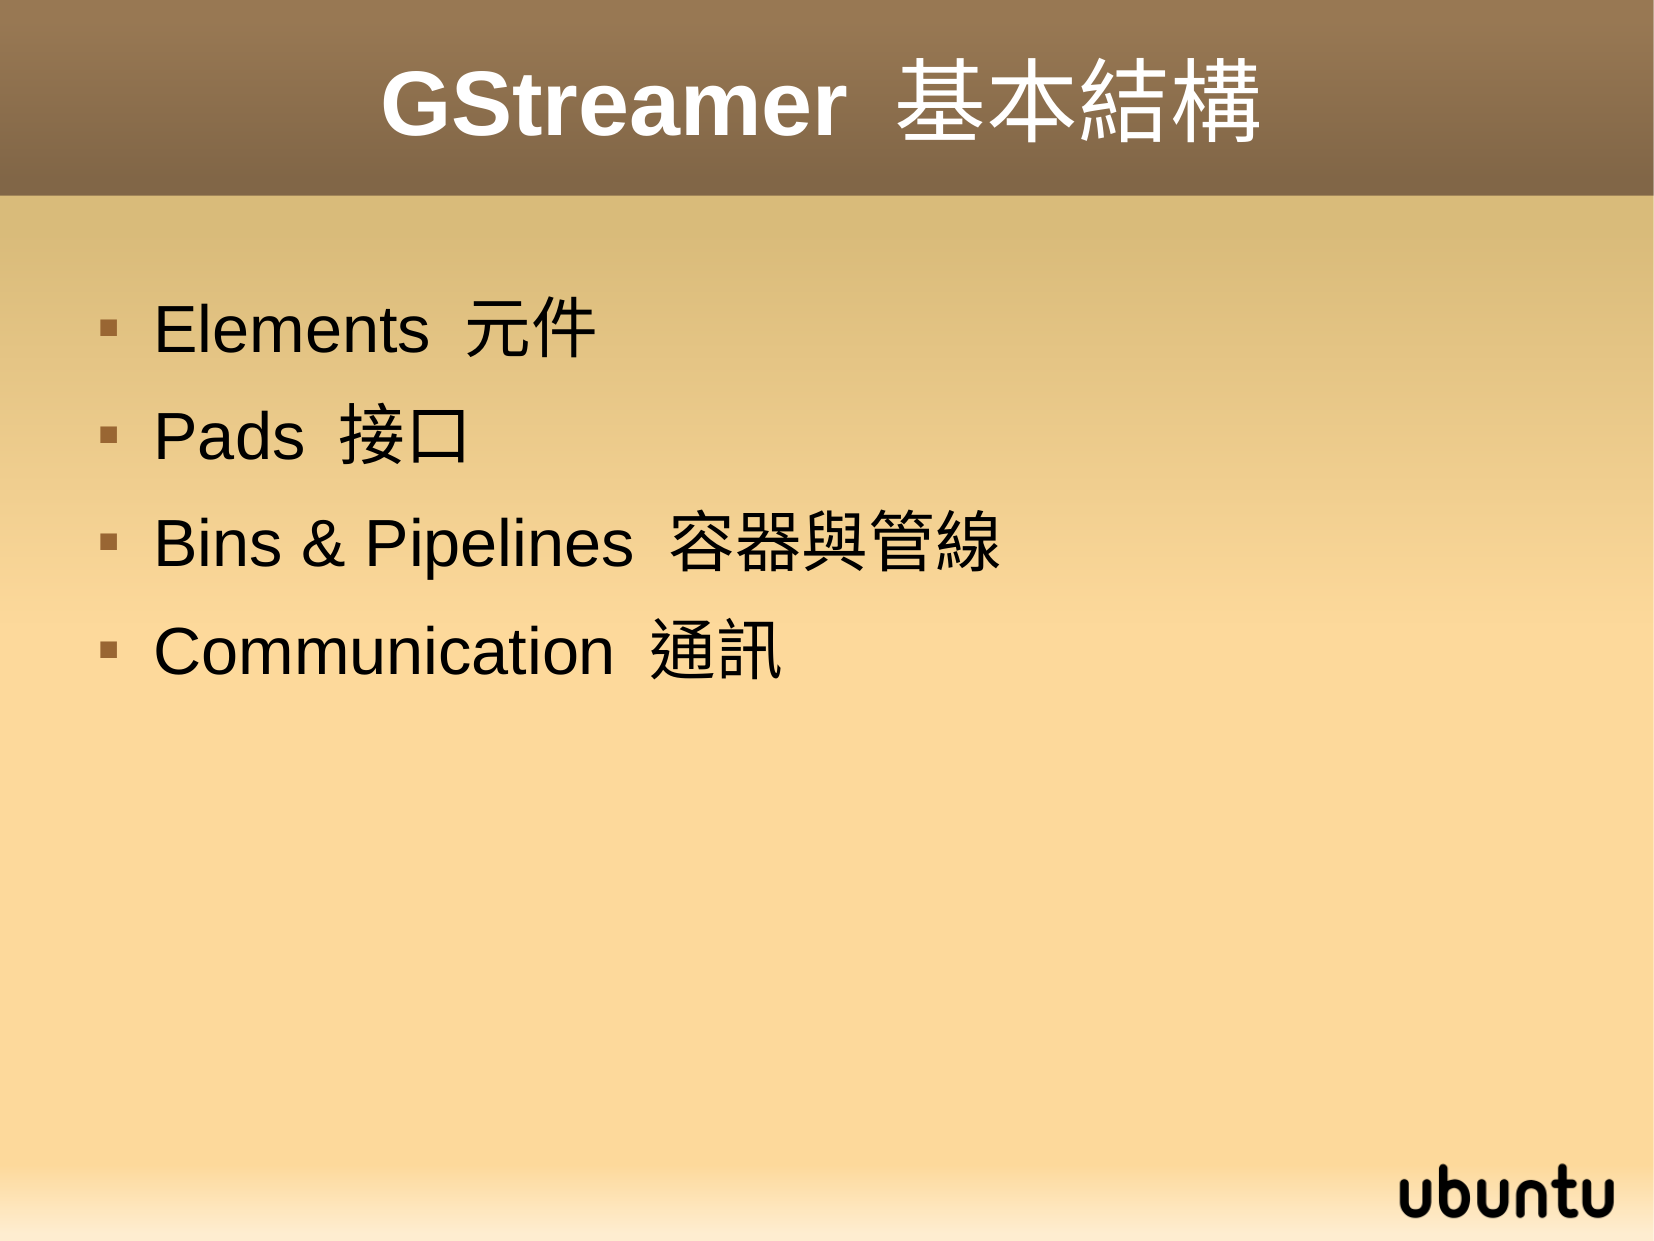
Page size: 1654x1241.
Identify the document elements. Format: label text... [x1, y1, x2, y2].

picture [0, 0, 1654, 1241]
list Elements 元件 Pads 接口 Bins & Pipelines 容器與管線 Communication 通訊 [82, 290, 1571, 1109]
title GStreamer 基本結構 [76, 0, 1565, 208]
